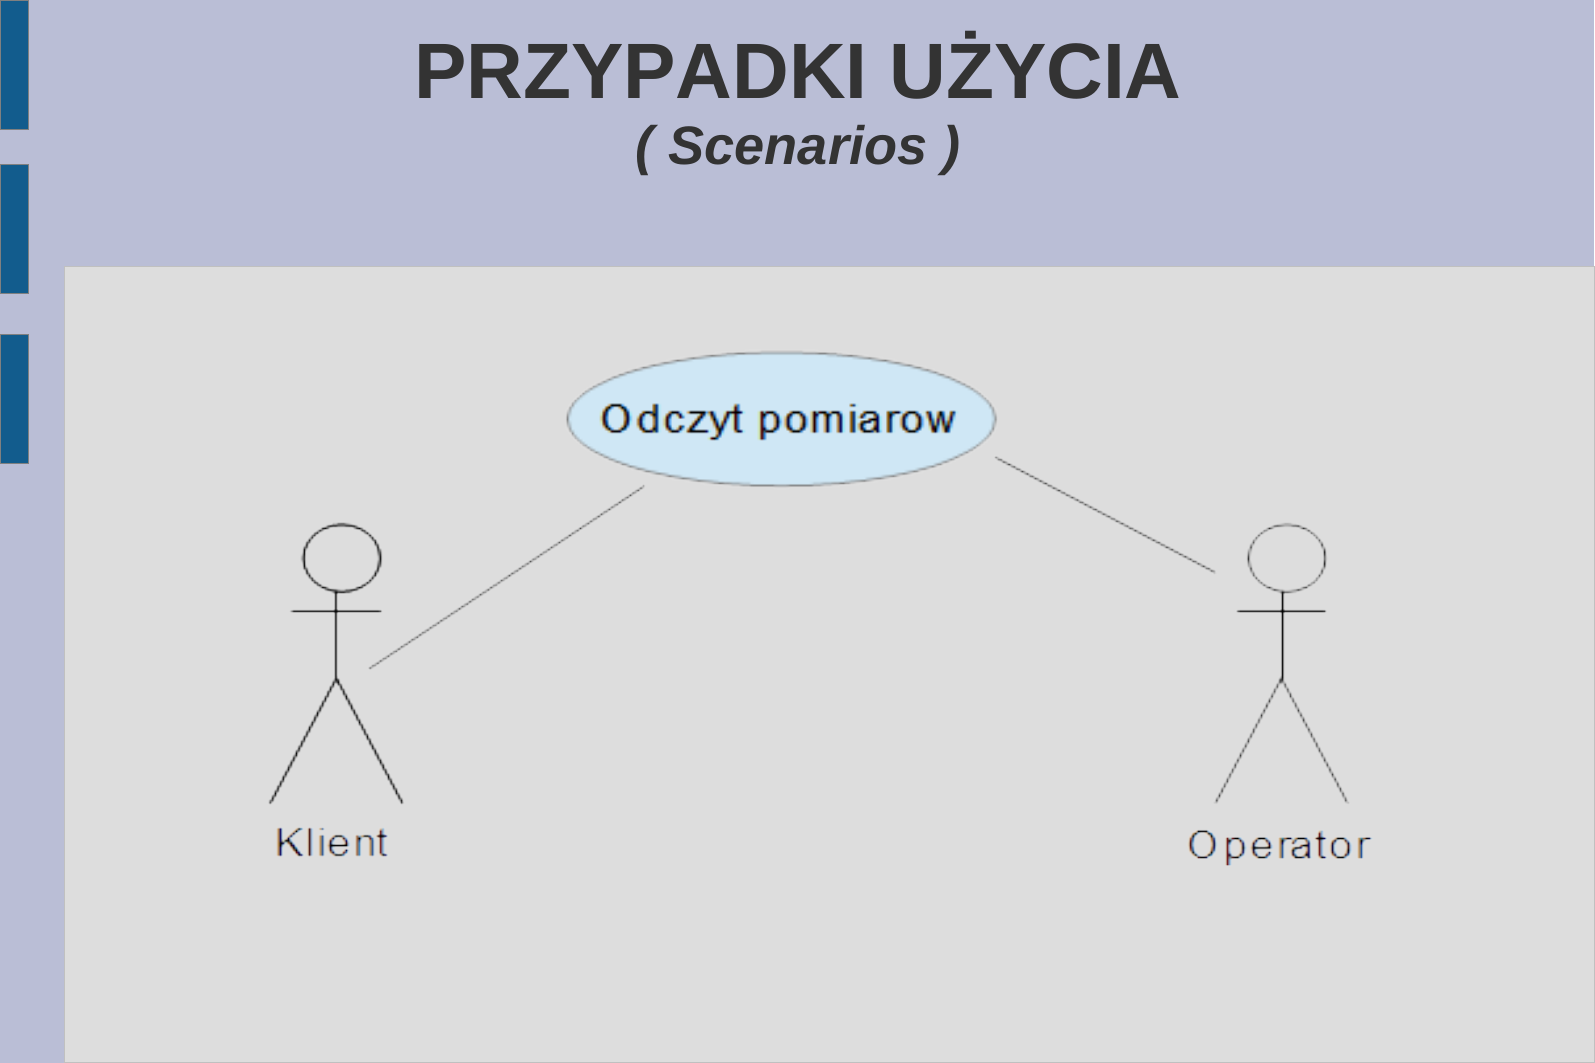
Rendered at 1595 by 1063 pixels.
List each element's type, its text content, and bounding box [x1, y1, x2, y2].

title PRZYPADKI UŻYCIA ( Scenarios ) [117, 13, 1479, 191]
picture [171, 259, 1424, 1052]
